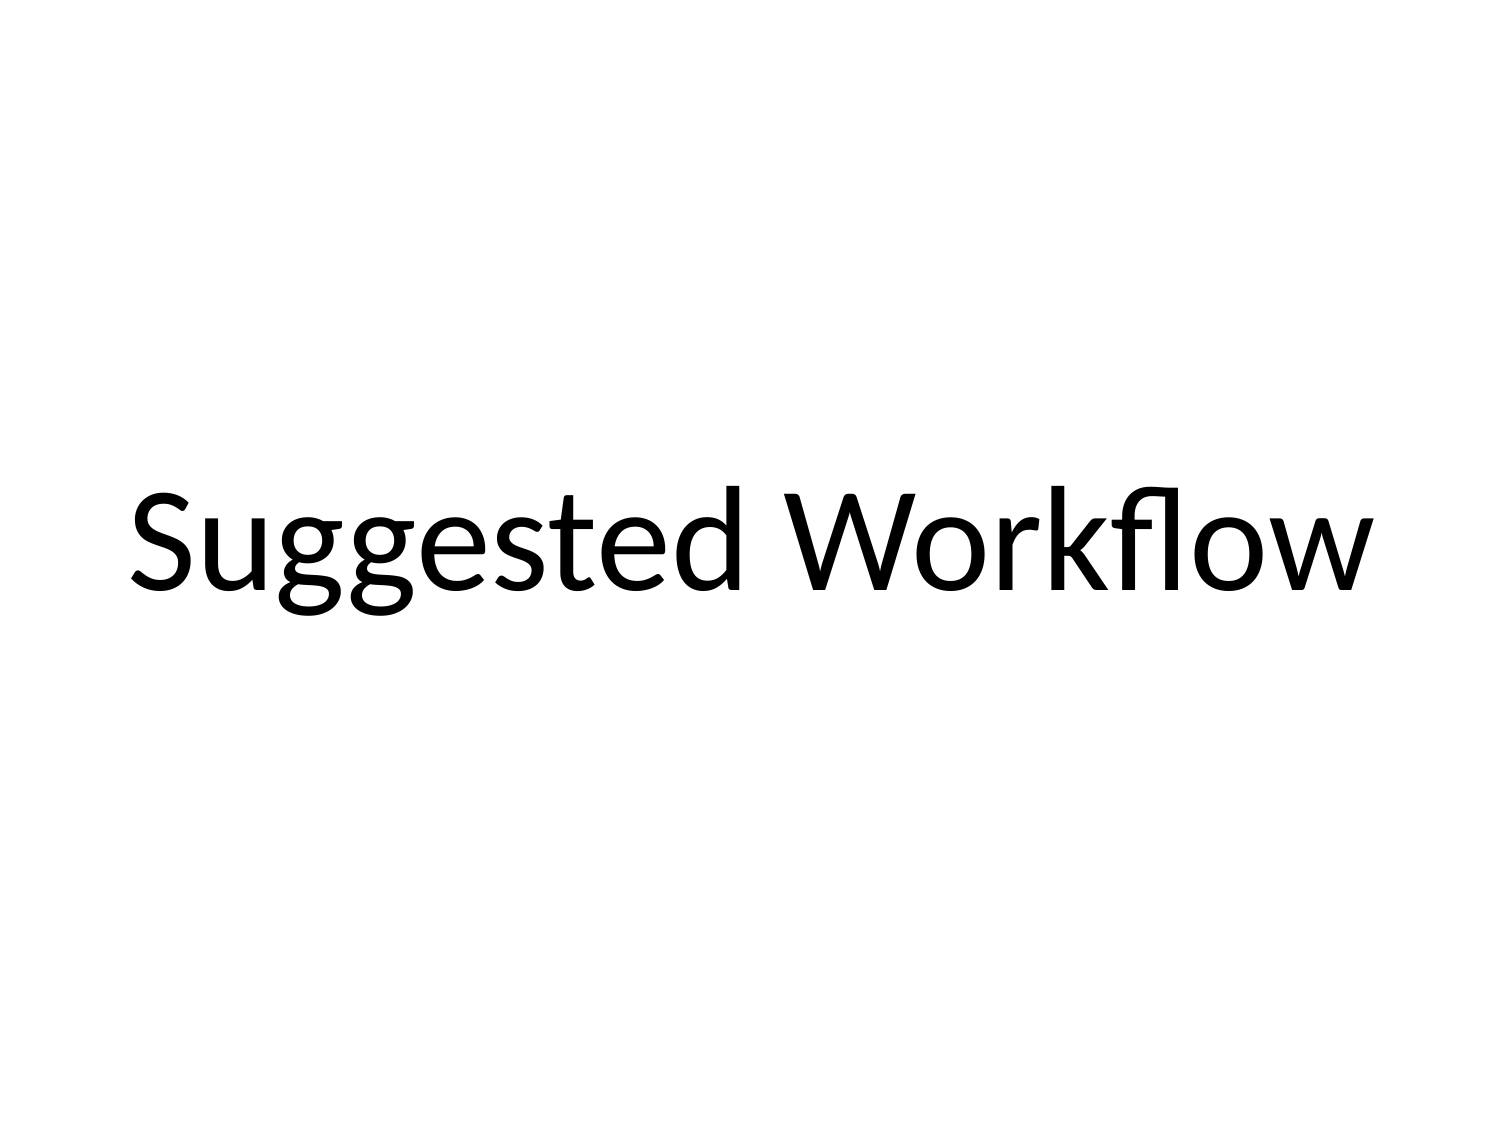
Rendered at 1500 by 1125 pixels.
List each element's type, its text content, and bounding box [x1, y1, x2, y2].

title Suggested Workflow [76, 432, 1427, 621]
